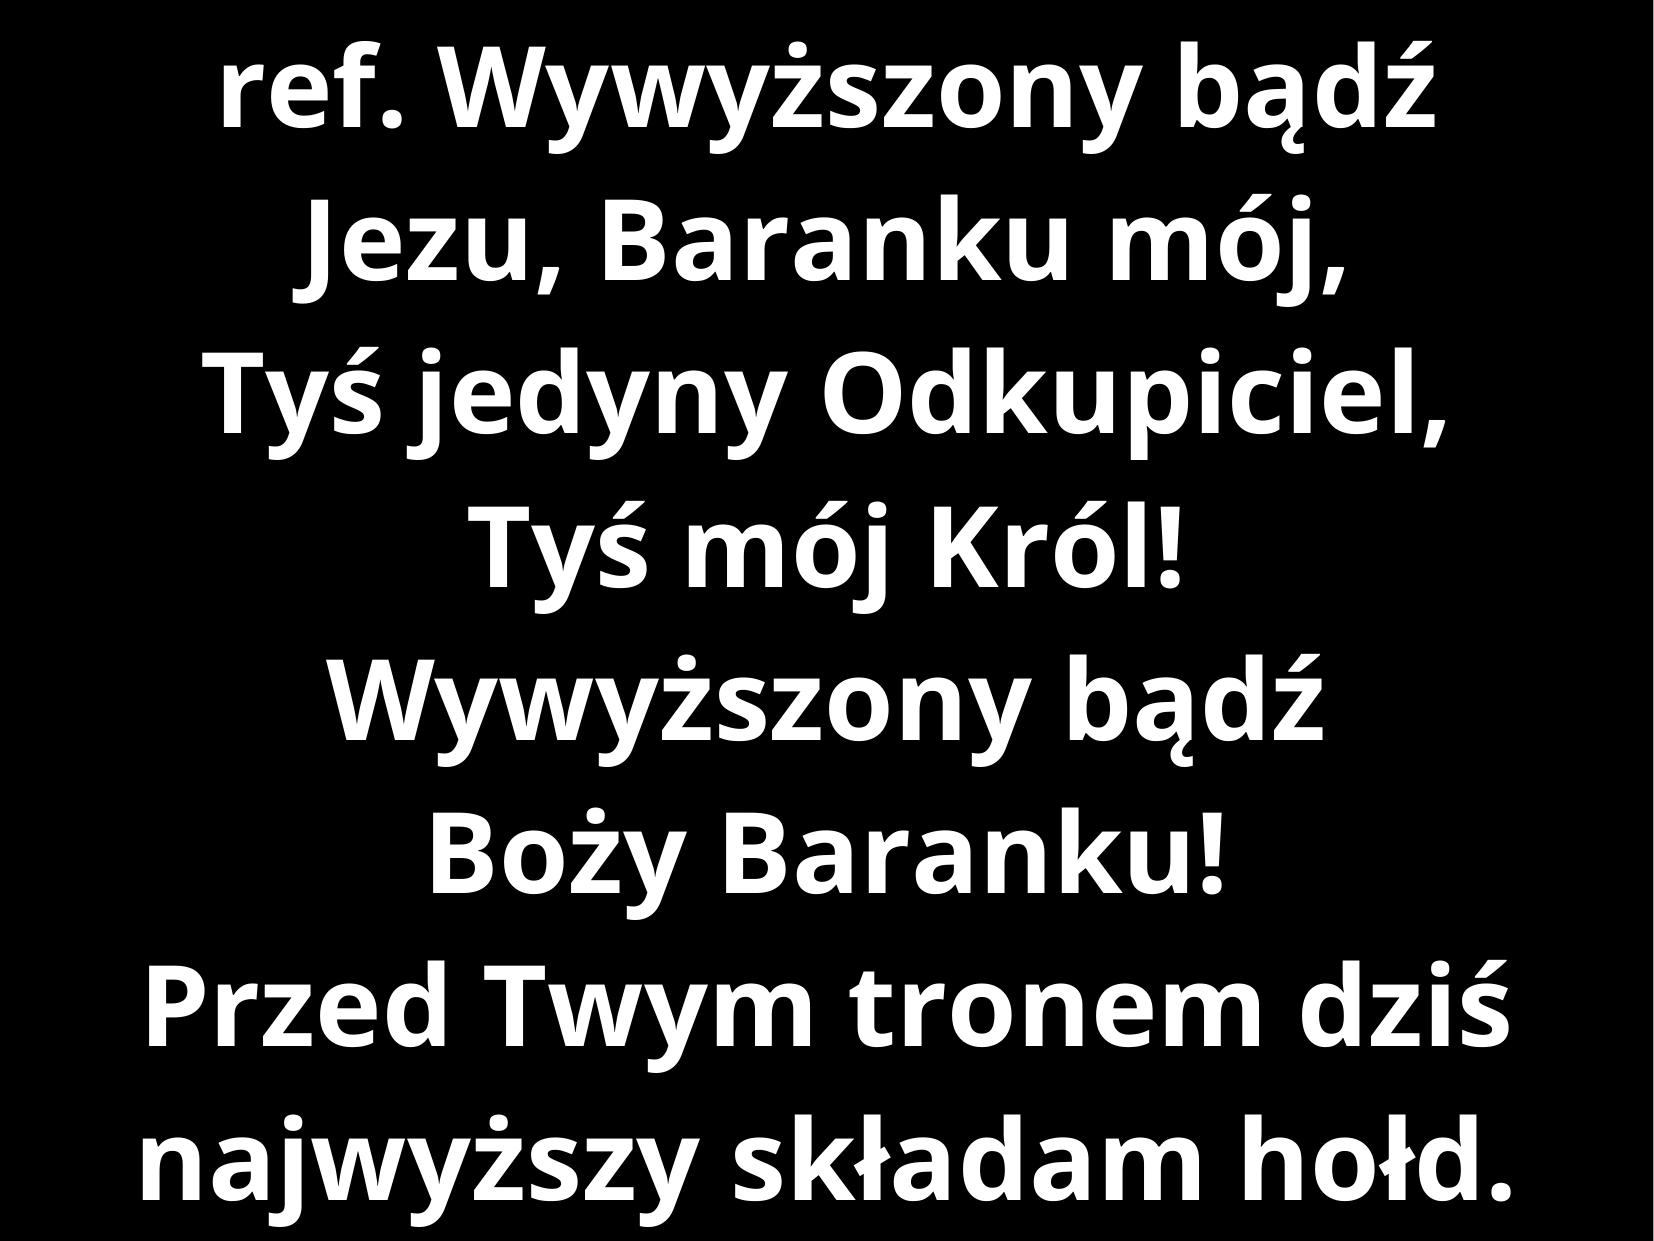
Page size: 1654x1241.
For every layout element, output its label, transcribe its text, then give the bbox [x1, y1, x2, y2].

title ref. Wywyższony bądź Jezu, Baranku mój, Tyś jedyny Odkupiciel, Tyś mój Król! Wywyższony bądź Boży Baranku! Przed Twym tronem dziś najwyższy składam hołd. [0, 0, 1654, 1241]
